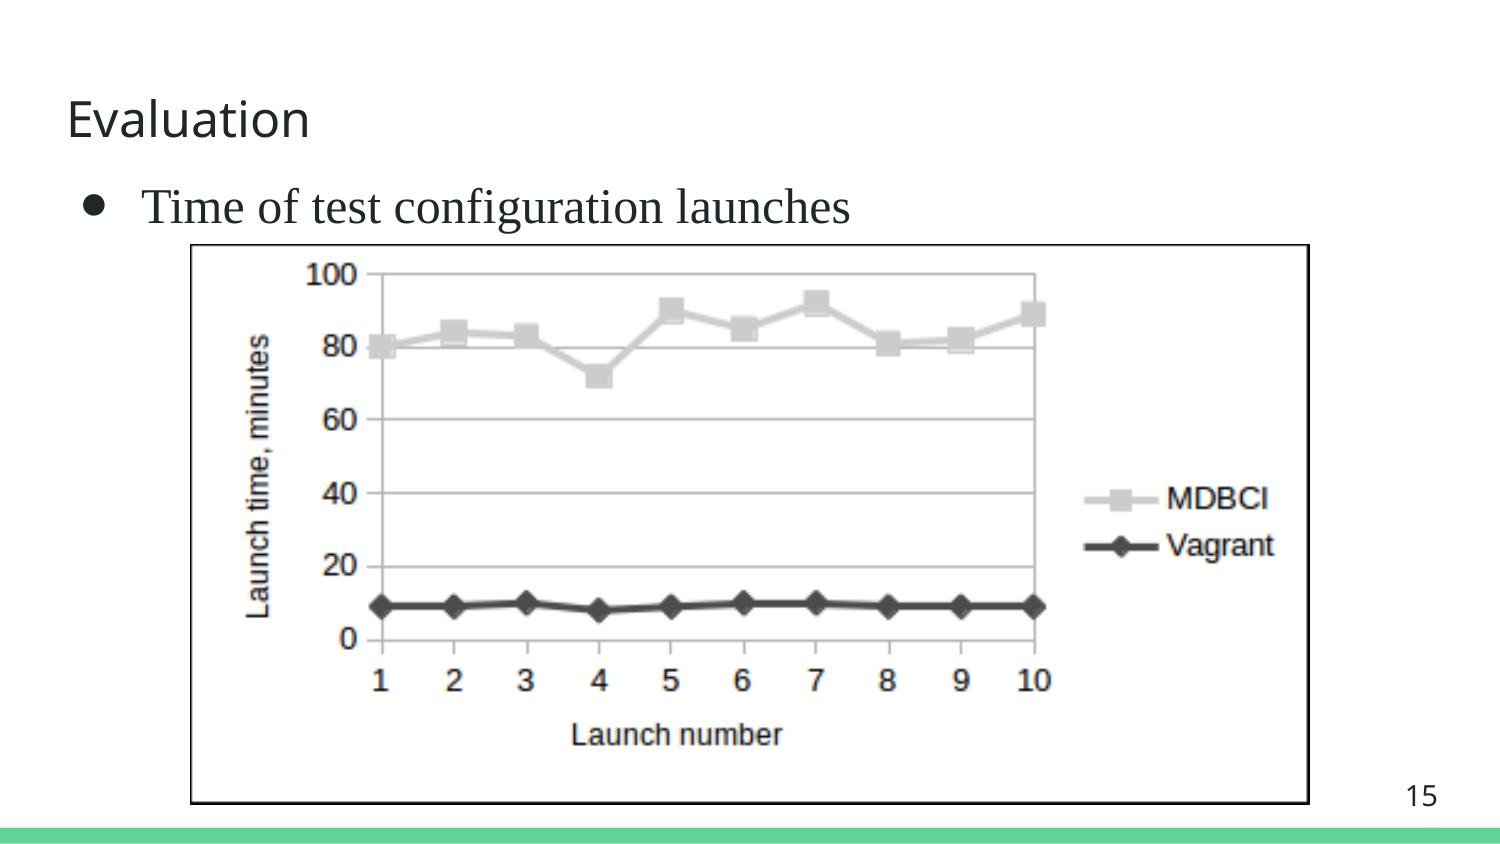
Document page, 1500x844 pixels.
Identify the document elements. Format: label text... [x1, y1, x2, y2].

slide_number <number> [1389, 764, 1480, 830]
title Evaluation [51, 72, 1449, 158]
list Time of test configuration launches [51, 158, 1449, 719]
picture [190, 244, 1310, 805]
